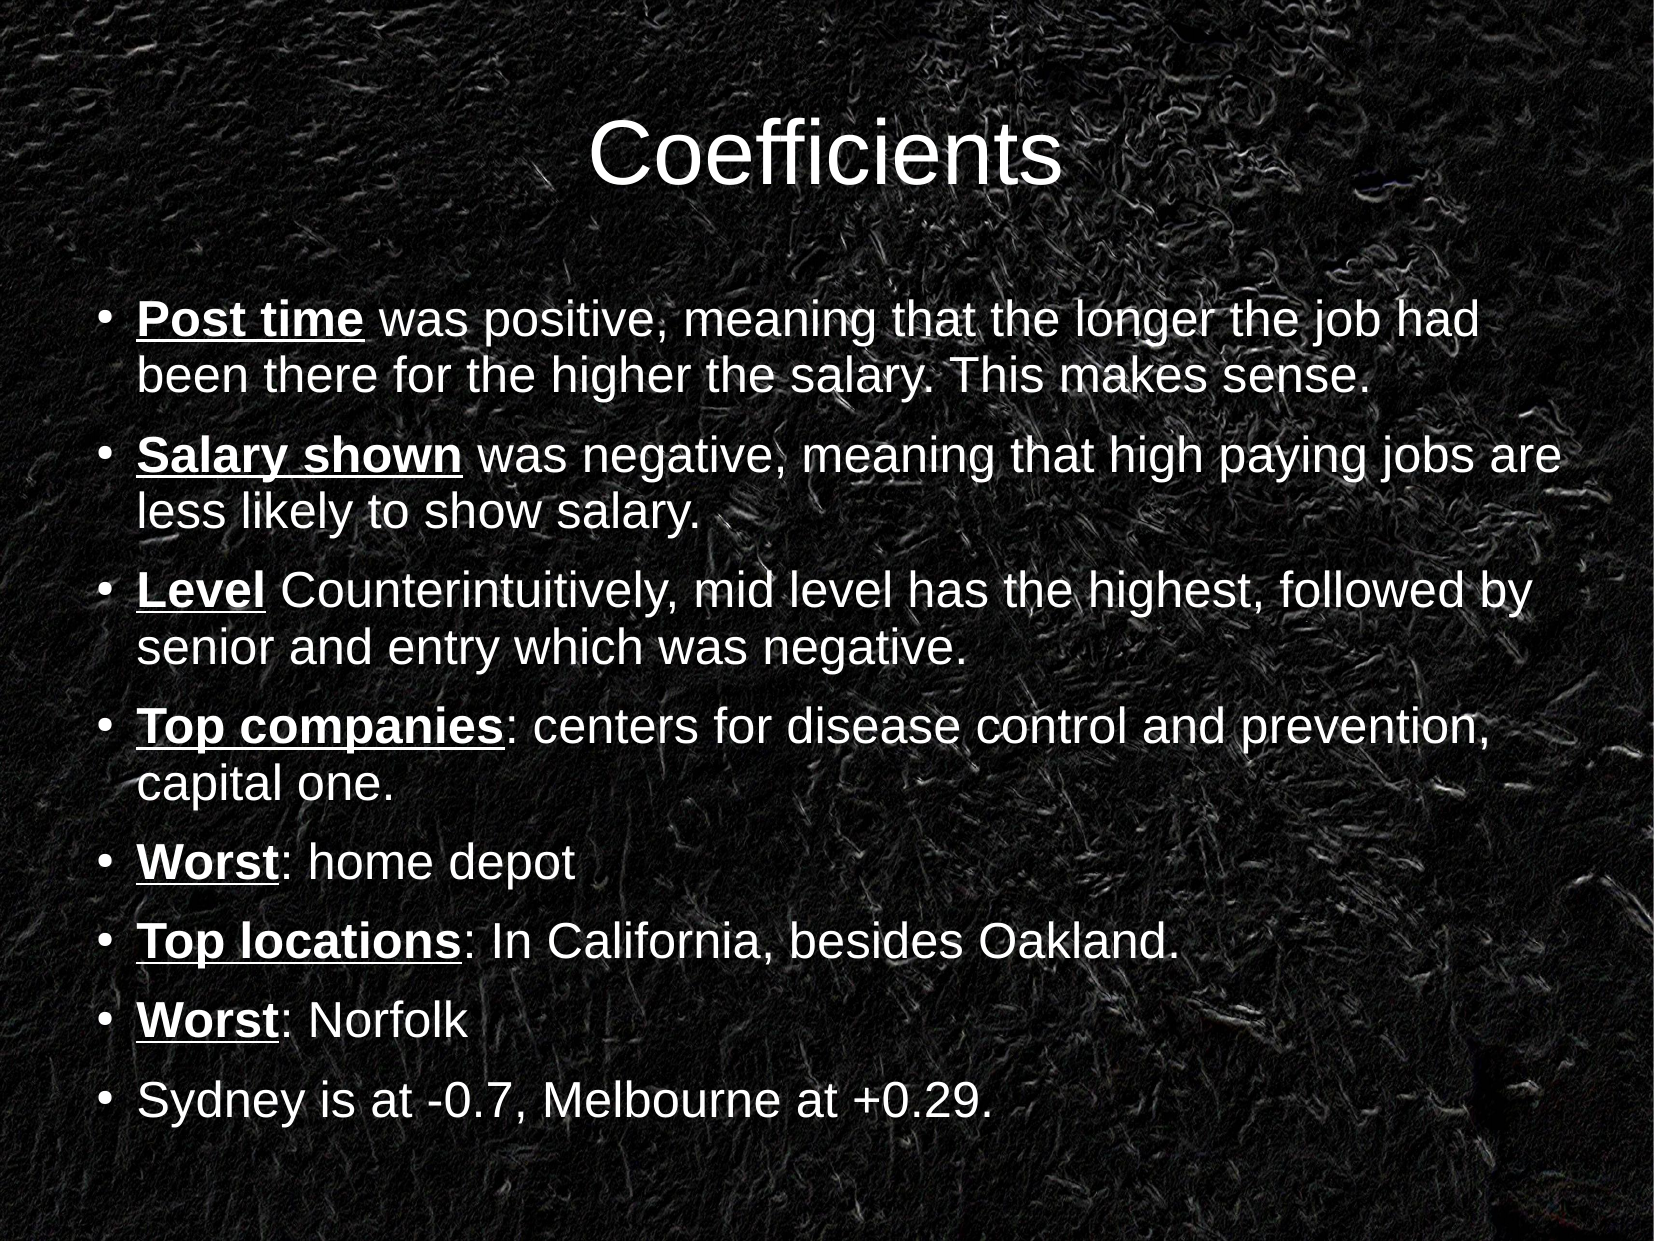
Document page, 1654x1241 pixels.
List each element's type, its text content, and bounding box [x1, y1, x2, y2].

title Coefficients [82, 49, 1571, 257]
list Post time was positive, meaning that the longer the job had been there for the higher the salary. This makes sense. Salary shown was negative, meaning that high paying jobs are less likely to show salary. Level Counterintuitively, mid level has the highest, followed by senior and entry which was negative. Top companies: centers for disease control and prevention, capital one. Worst: home depot Top locations: In California, besides Oakland. Worst: Norfolk Sydney is at -0.7, Melbourne at +0.29. [82, 290, 1571, 1134]
picture [0, 0, 1654, 1241]
